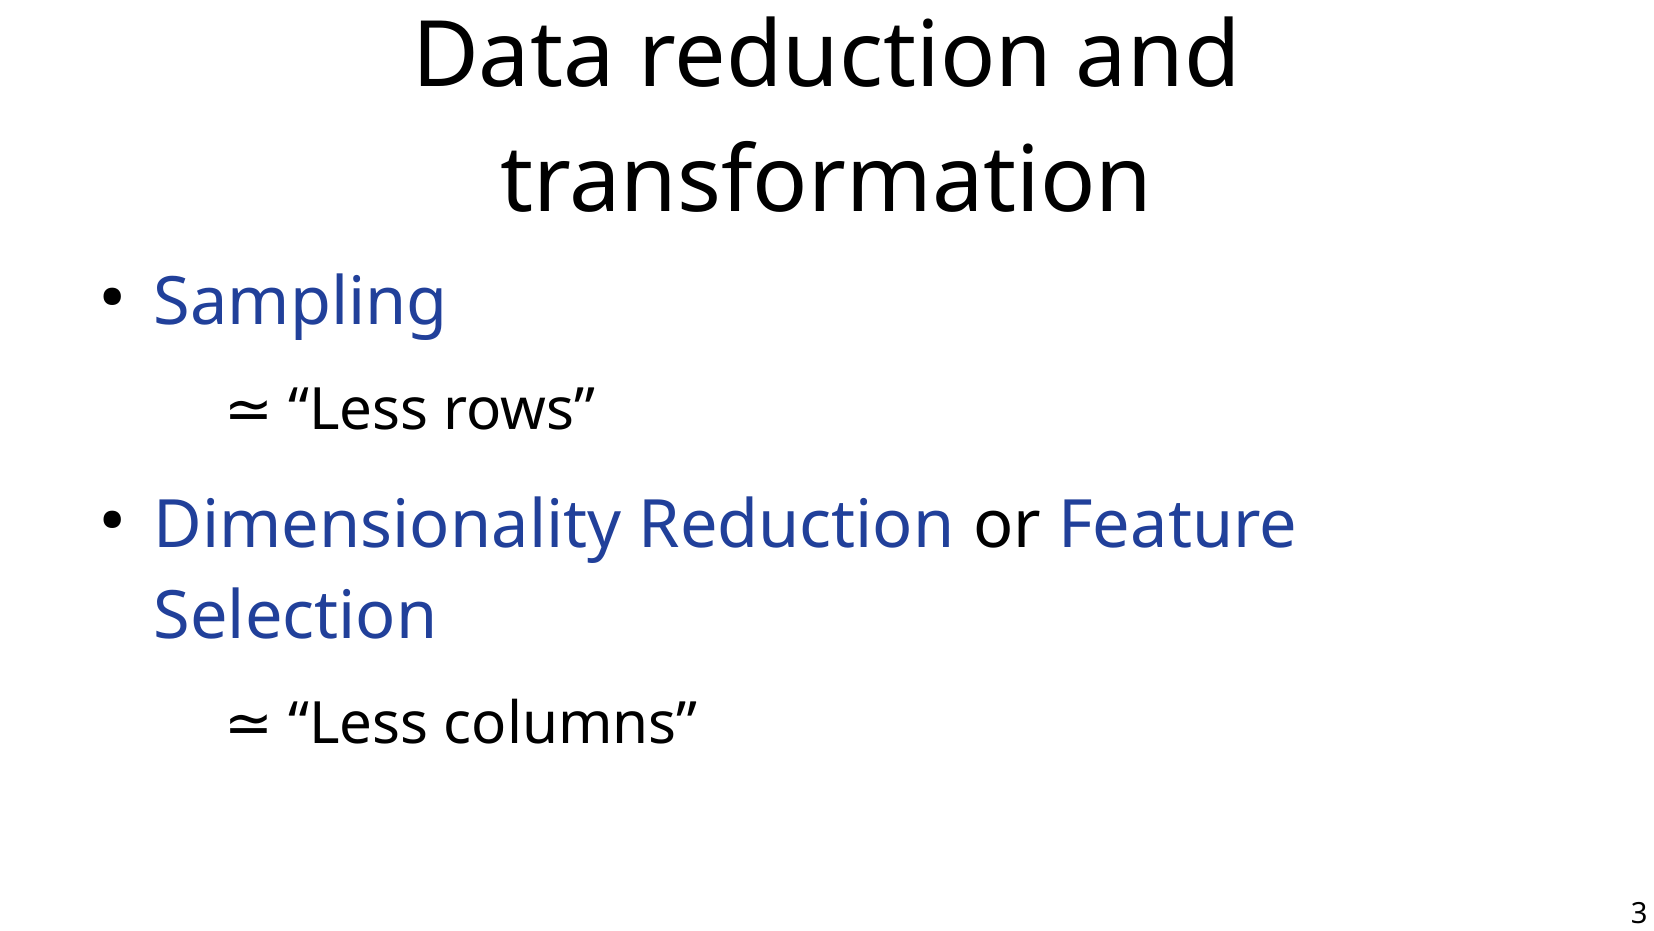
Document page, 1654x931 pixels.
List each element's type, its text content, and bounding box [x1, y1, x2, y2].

title Data reduction and transformation [82, 1, 1571, 226]
list Sampling ≃ “Less rows” Dimensionality Reduction or Feature Selection ≃ “Less columns” [82, 253, 1571, 793]
